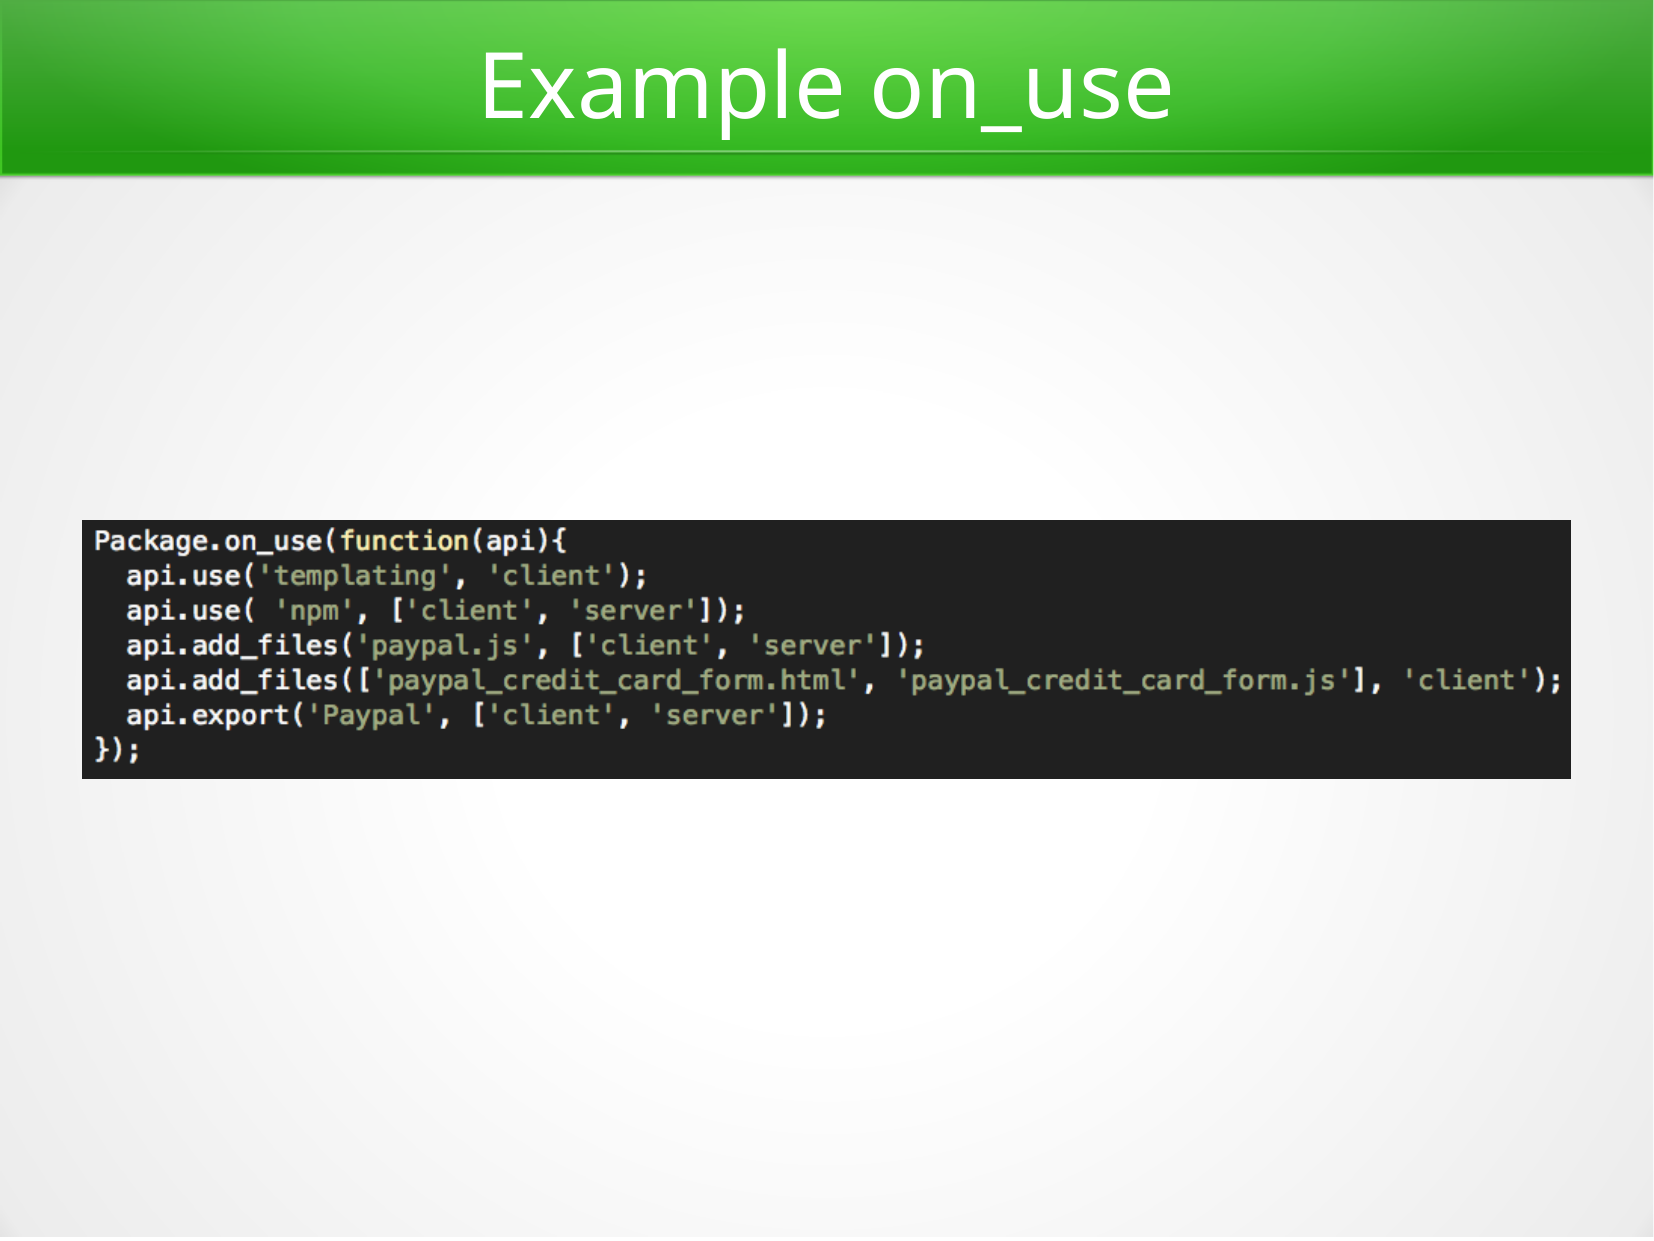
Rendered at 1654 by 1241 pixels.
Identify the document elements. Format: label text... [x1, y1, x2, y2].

picture [0, 0, 1654, 1237]
title Example on_use [82, 11, 1571, 154]
